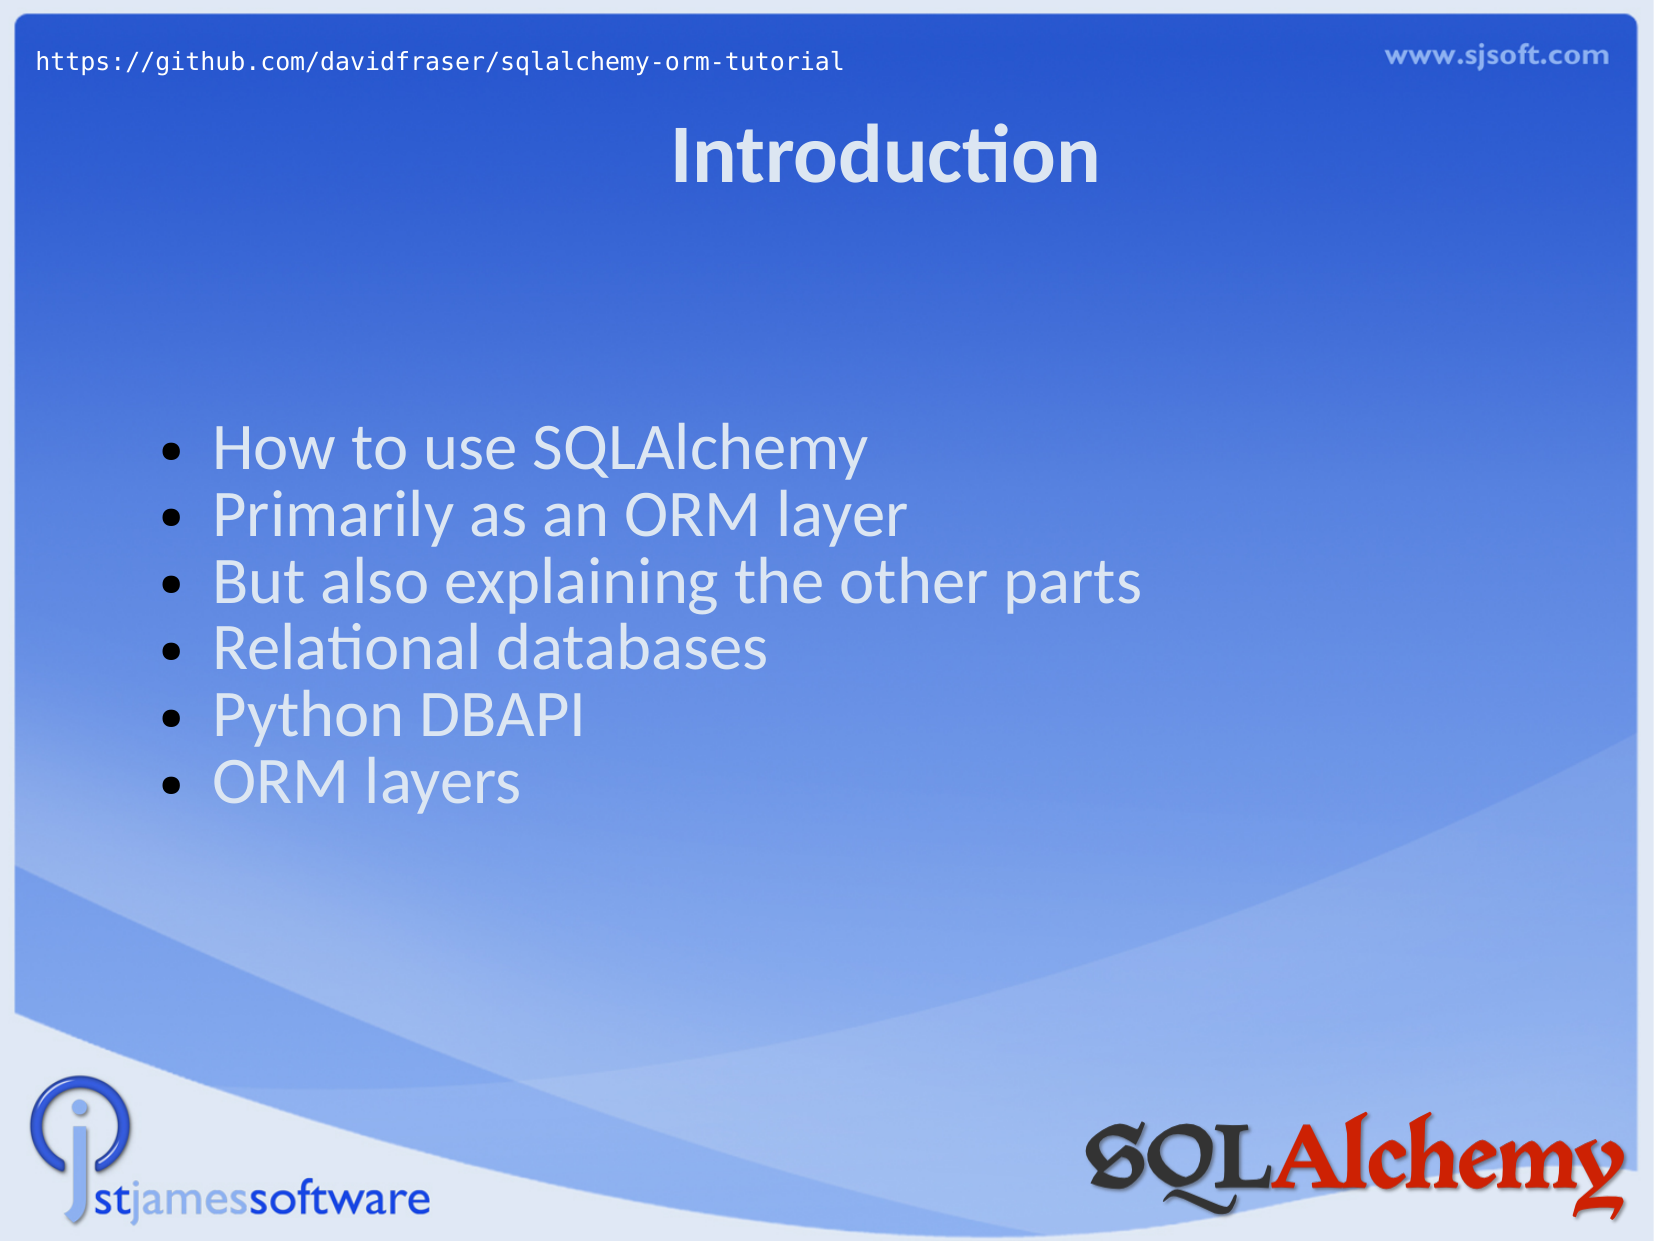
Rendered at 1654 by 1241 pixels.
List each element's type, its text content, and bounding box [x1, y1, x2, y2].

subtitle How to use SQLAlchemy Primarily as an ORM layer But also explaining the other parts Relational databases Python DBAPI ORM layers [141, 375, 1630, 865]
title Introduction [141, 111, 1630, 213]
picture [0, 0, 1654, 1241]
